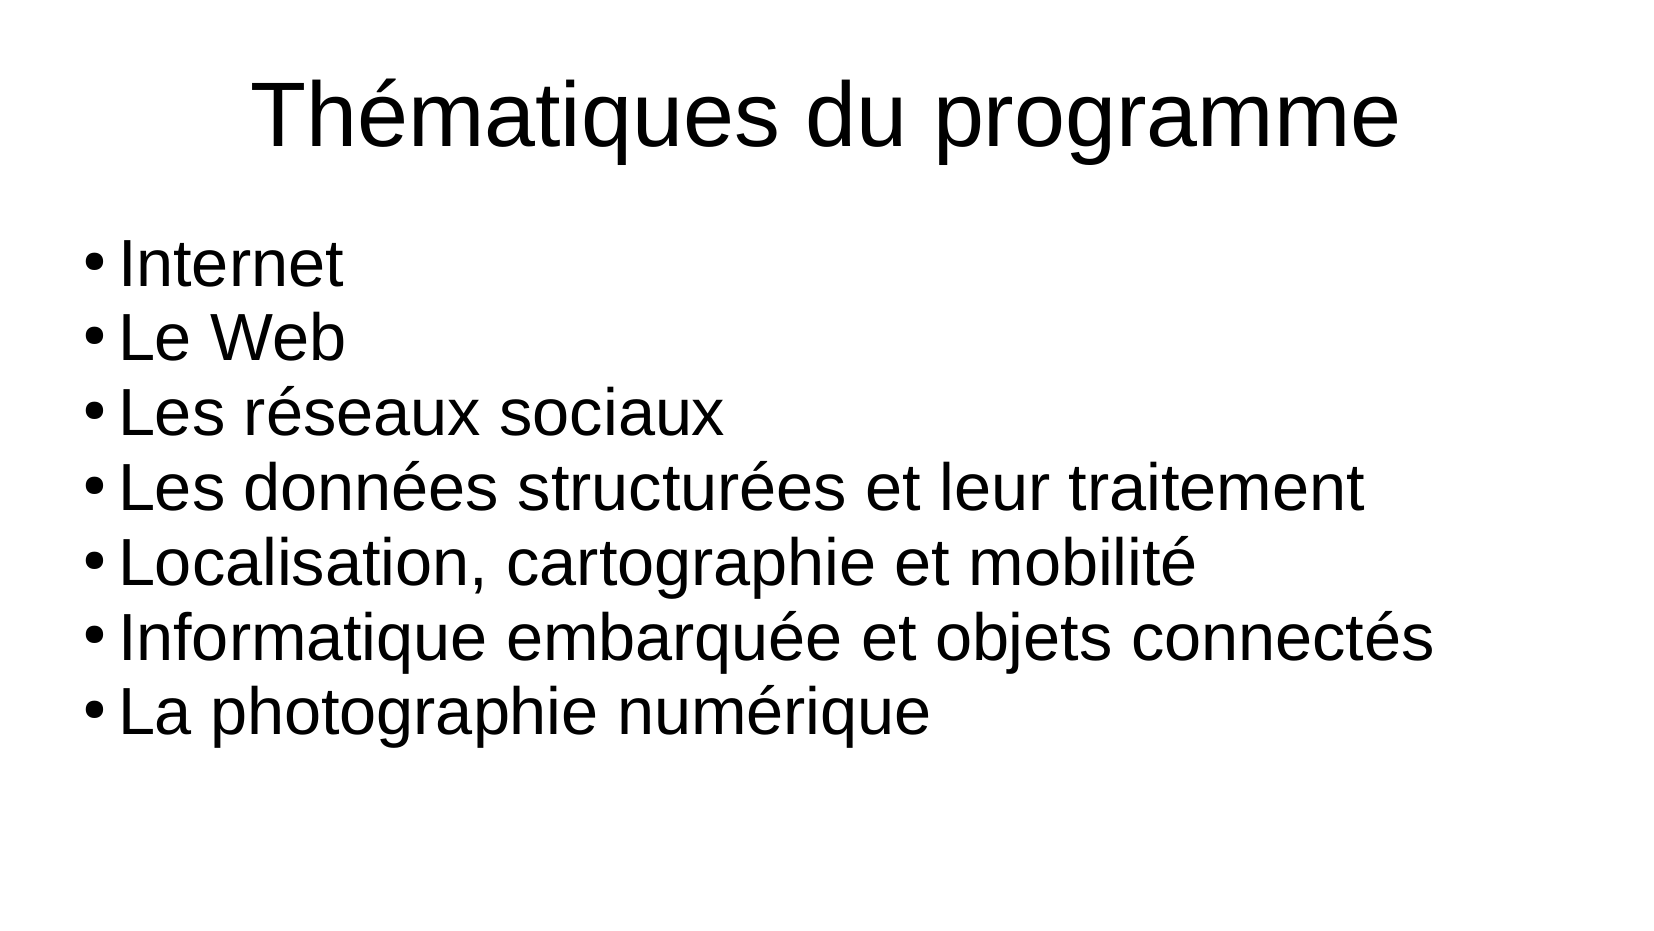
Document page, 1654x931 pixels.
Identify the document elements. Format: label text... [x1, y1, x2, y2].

title Thématiques du programme [82, 37, 1571, 193]
subtitle Internet Le Web Les réseaux sociaux Les données structurées et leur traitement Localisation, cartographie et mobilité Informatique embarquée et objets connectés La photographie numérique [82, 217, 1571, 758]
